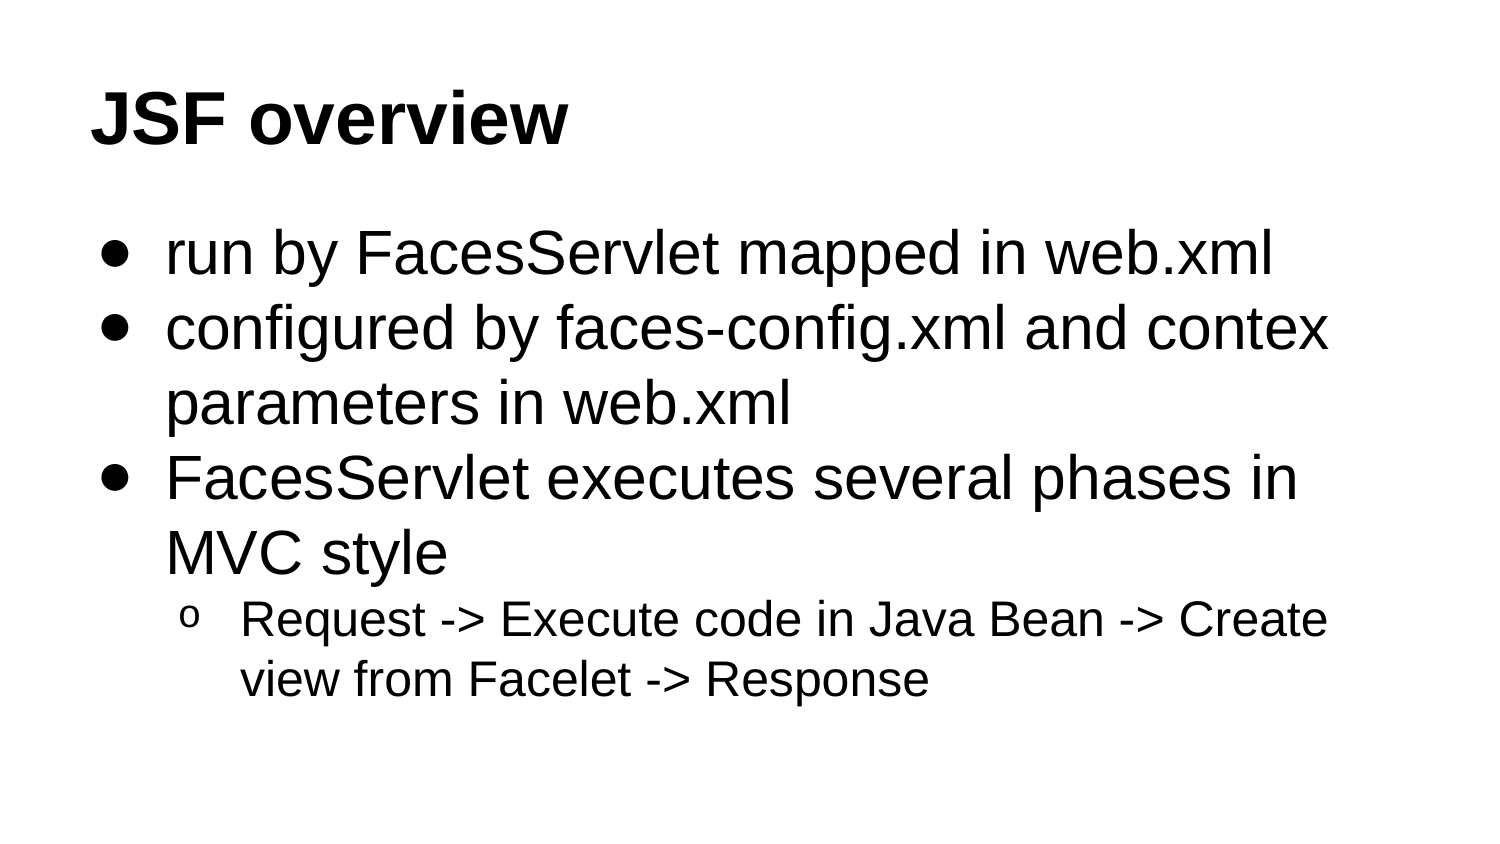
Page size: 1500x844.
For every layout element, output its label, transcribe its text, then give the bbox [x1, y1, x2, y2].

title JSF overview [75, 33, 1425, 175]
list run by FacesServlet mapped in web.xml configured by faces-config.xml and contex parameters in web.xml FacesServlet executes several phases in MVC style Request -> Execute code in Java Bean -> Create view from Facelet -> Response [75, 196, 1425, 808]
